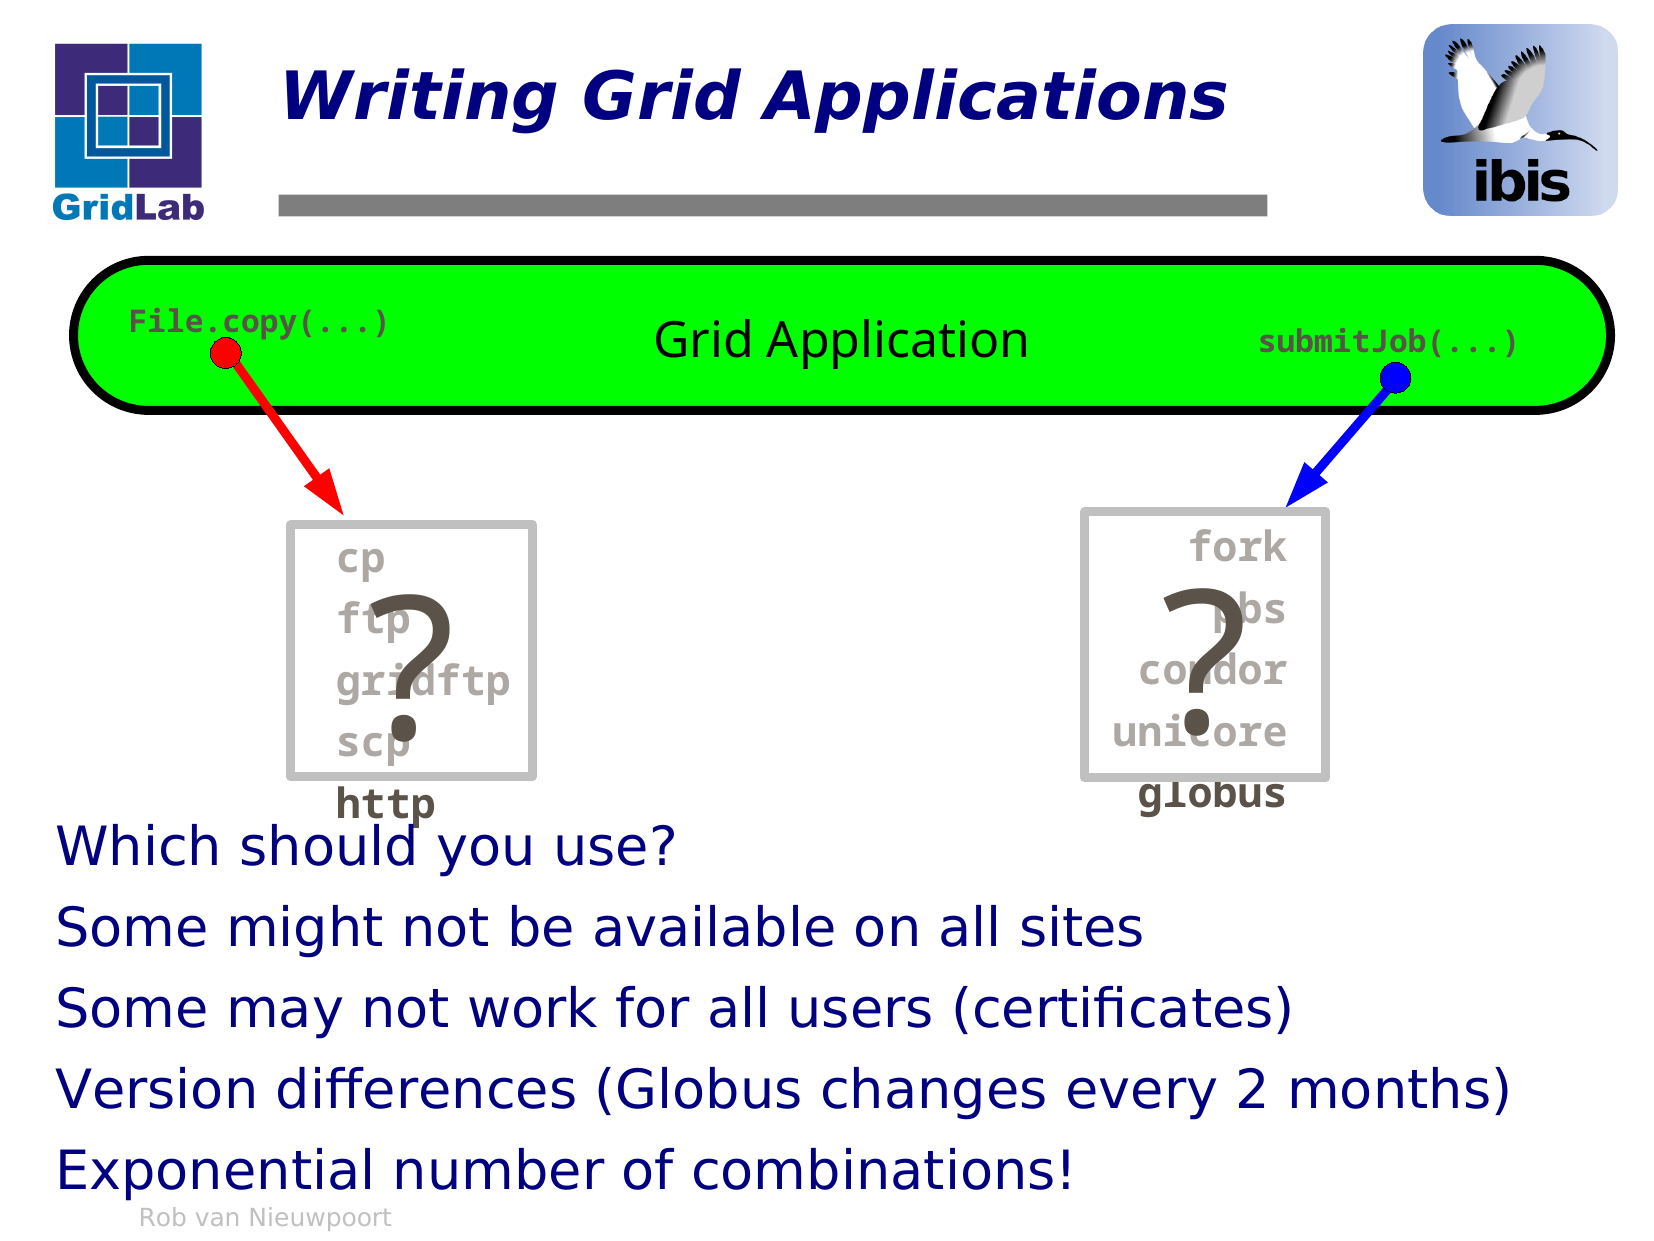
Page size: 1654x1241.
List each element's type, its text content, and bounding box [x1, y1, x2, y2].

text_box fork pbs condor unicore globus [1112, 778, 1288, 808]
text_box ? [290, 524, 533, 777]
text_box [1380, 362, 1411, 394]
list Which should you use? Some might not be available on all sites Some may not work for all users (certificates) Version differences (Globus changes every 2 months) Exponential number of combinations! [55, 811, 1599, 1198]
text_box submitJob(...) [1257, 315, 1521, 352]
picture [1423, 24, 1618, 216]
text_box [210, 337, 242, 369]
text_box Grid Application [73, 260, 1611, 411]
title Writing Grid Applications [279, 0, 1257, 187]
text_box File.copy(...) [128, 295, 392, 332]
text_box ? [1084, 511, 1326, 778]
text_box cp ftp gridftp scp http [335, 777, 511, 811]
picture [45, 34, 211, 230]
